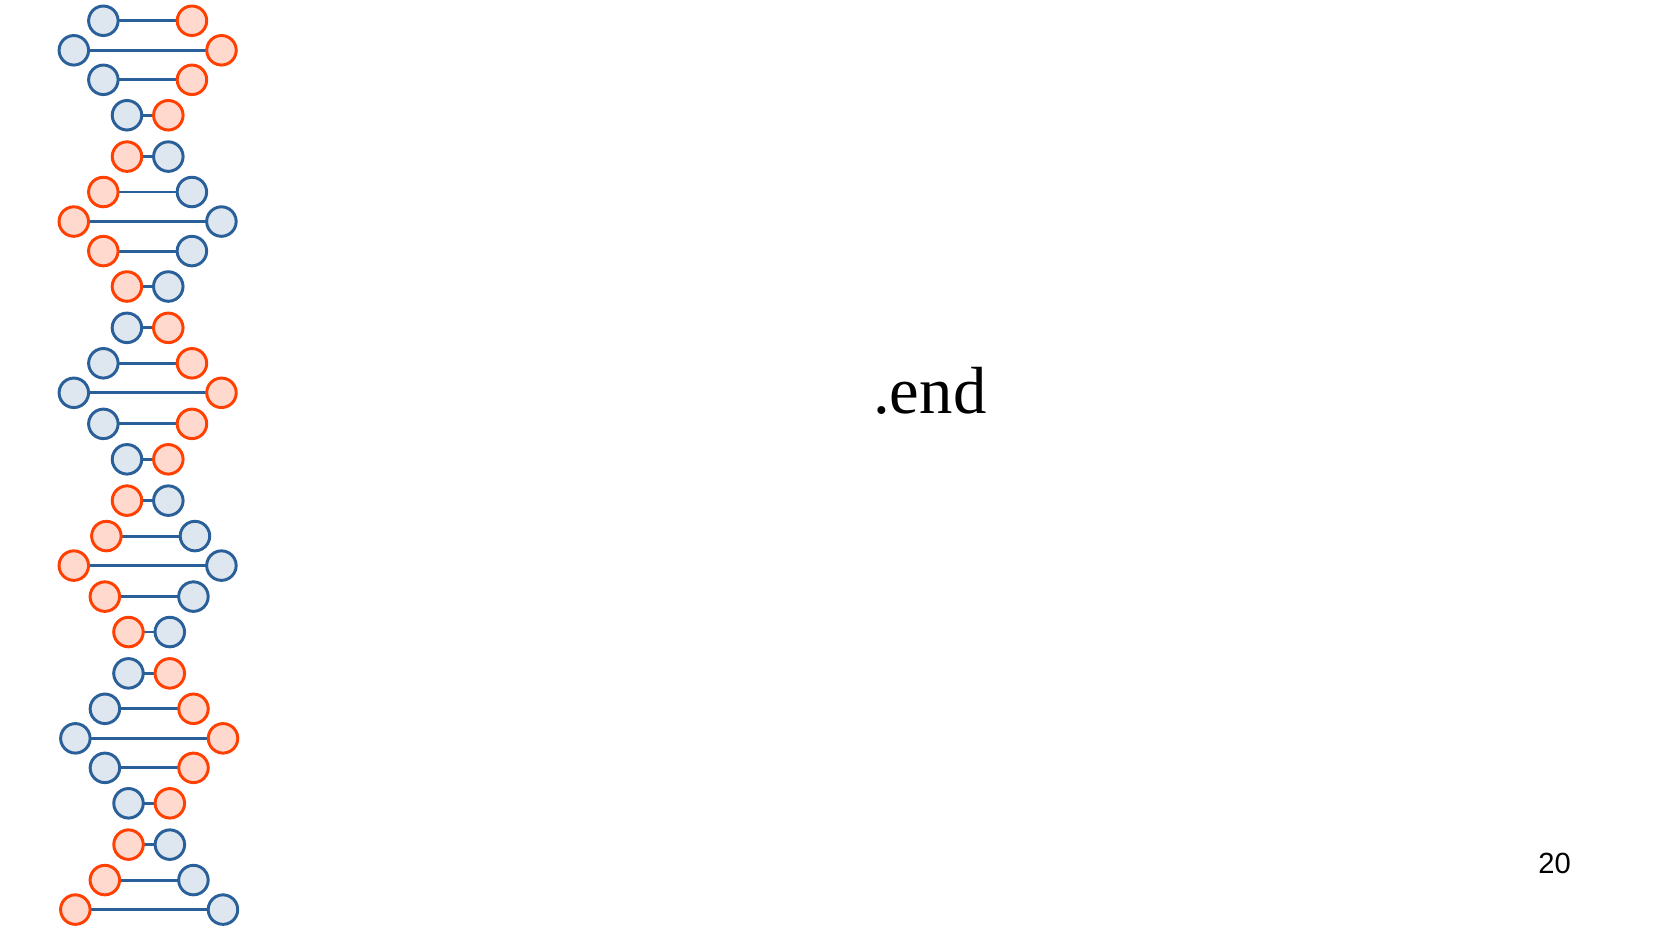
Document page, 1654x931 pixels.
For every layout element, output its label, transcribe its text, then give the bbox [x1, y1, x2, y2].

subtitle .end [265, 35, 1595, 748]
